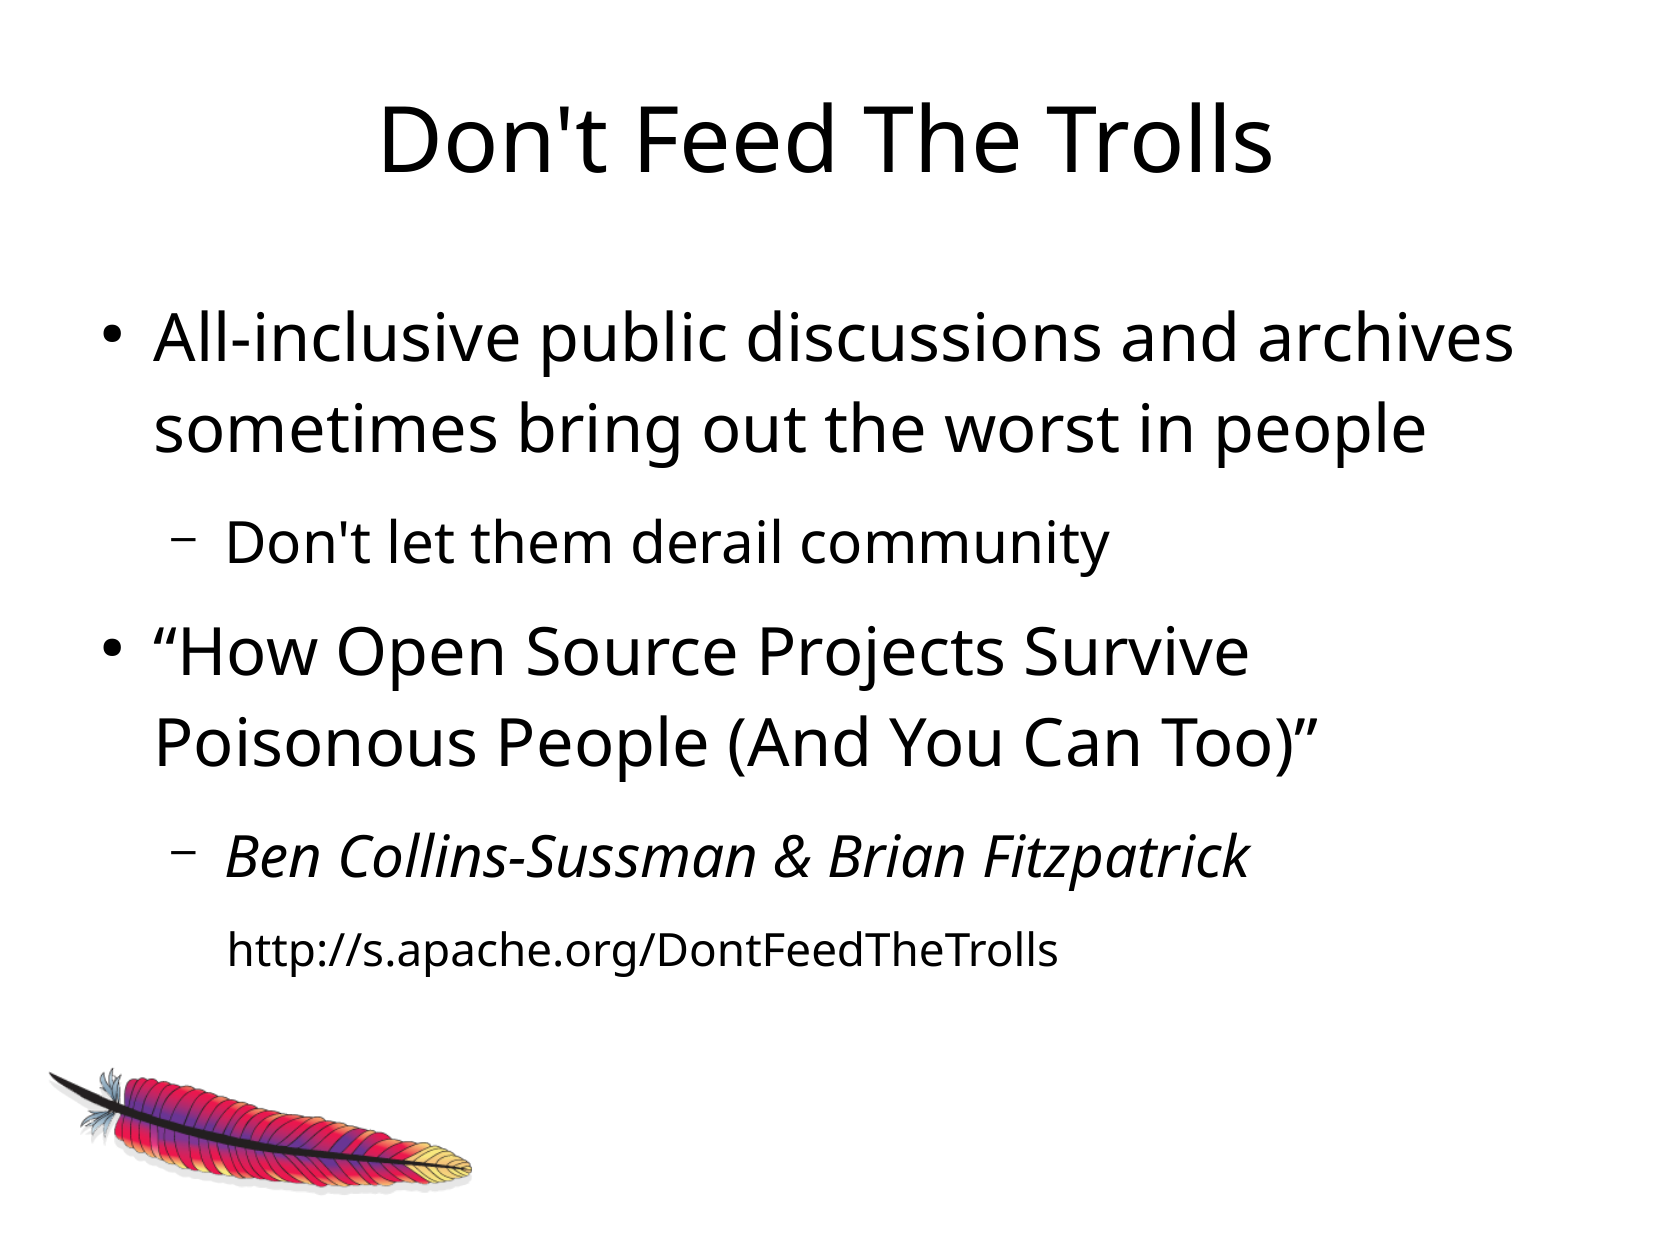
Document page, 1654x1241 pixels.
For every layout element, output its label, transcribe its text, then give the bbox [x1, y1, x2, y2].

title Don't Feed The Trolls [82, 49, 1571, 226]
picture [45, 1064, 477, 1200]
list All-inclusive public discussions and archives sometimes bring out the worst in people Don't let them derail community “How Open Source Projects Survive Poisonous People (And You Can Too)” Ben Collins-Sussman & Brian Fitzpatrick http://s.apache.org/DontFeedTheTrolls [82, 290, 1571, 1109]
